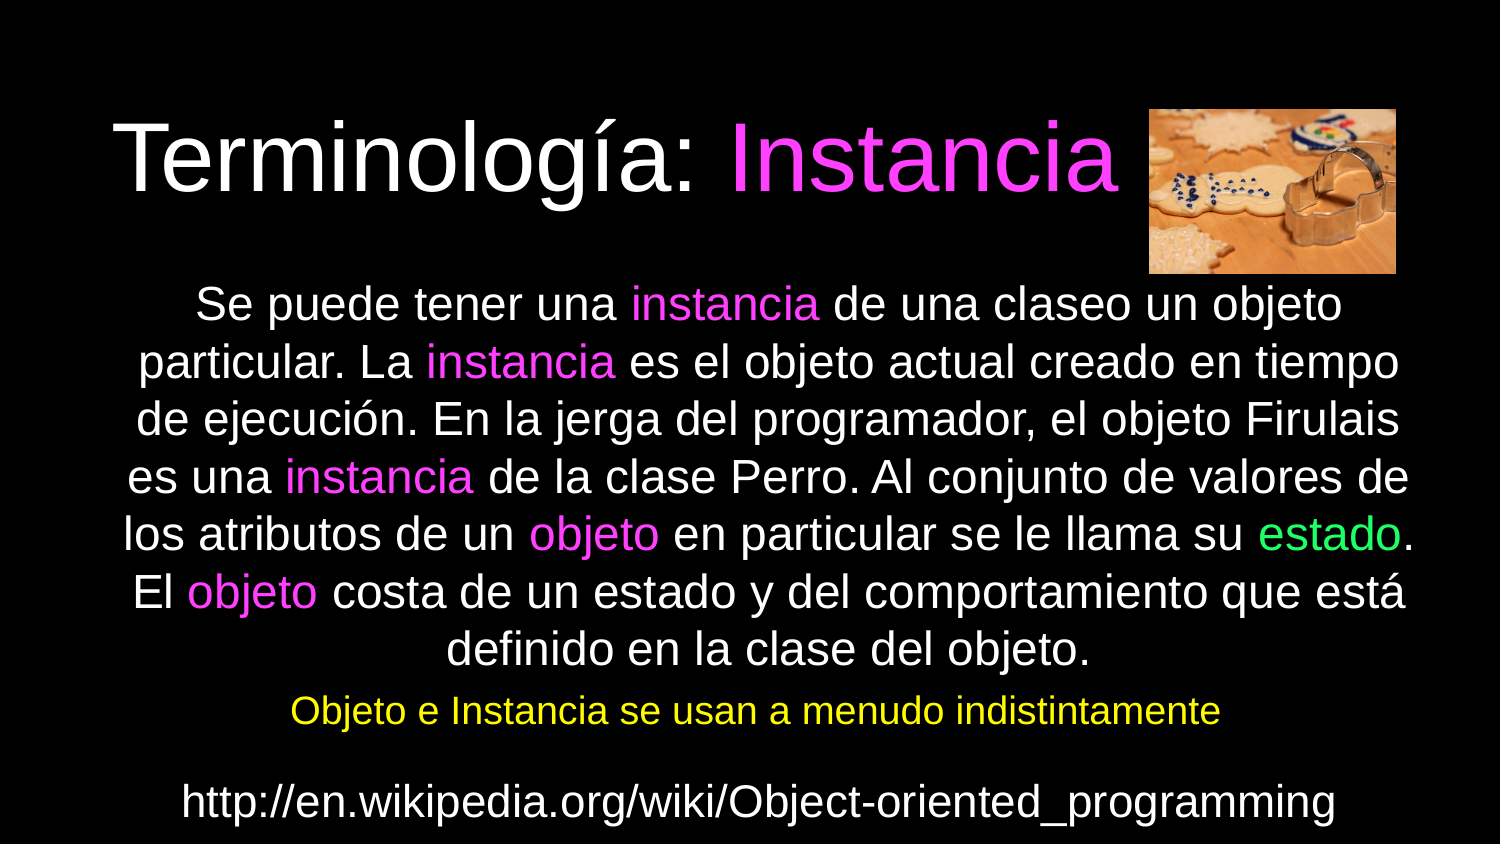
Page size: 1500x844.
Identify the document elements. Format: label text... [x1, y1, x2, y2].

text_box Se puede tener una instancia de una claseo un objeto particular. La instancia es el objeto actual creado en tiempo de ejecución. En la jerga del programador, el objeto Firulais es una instancia de la clase Perro. Al conjunto de valores de los atributos de un objeto en particular se le llama su estado. El objeto costa de un estado y del comportamiento que está definido en la clase del objeto. [119, 307, 1421, 641]
text_box Objeto e Instancia se usan a menudo indistintamente [108, 684, 1404, 734]
text_box http://en.wikipedia.org/wiki/Object-oriented_programming [61, 770, 1458, 829]
picture [1149, 109, 1396, 274]
title Terminología: Instancia [106, 70, 1125, 235]
